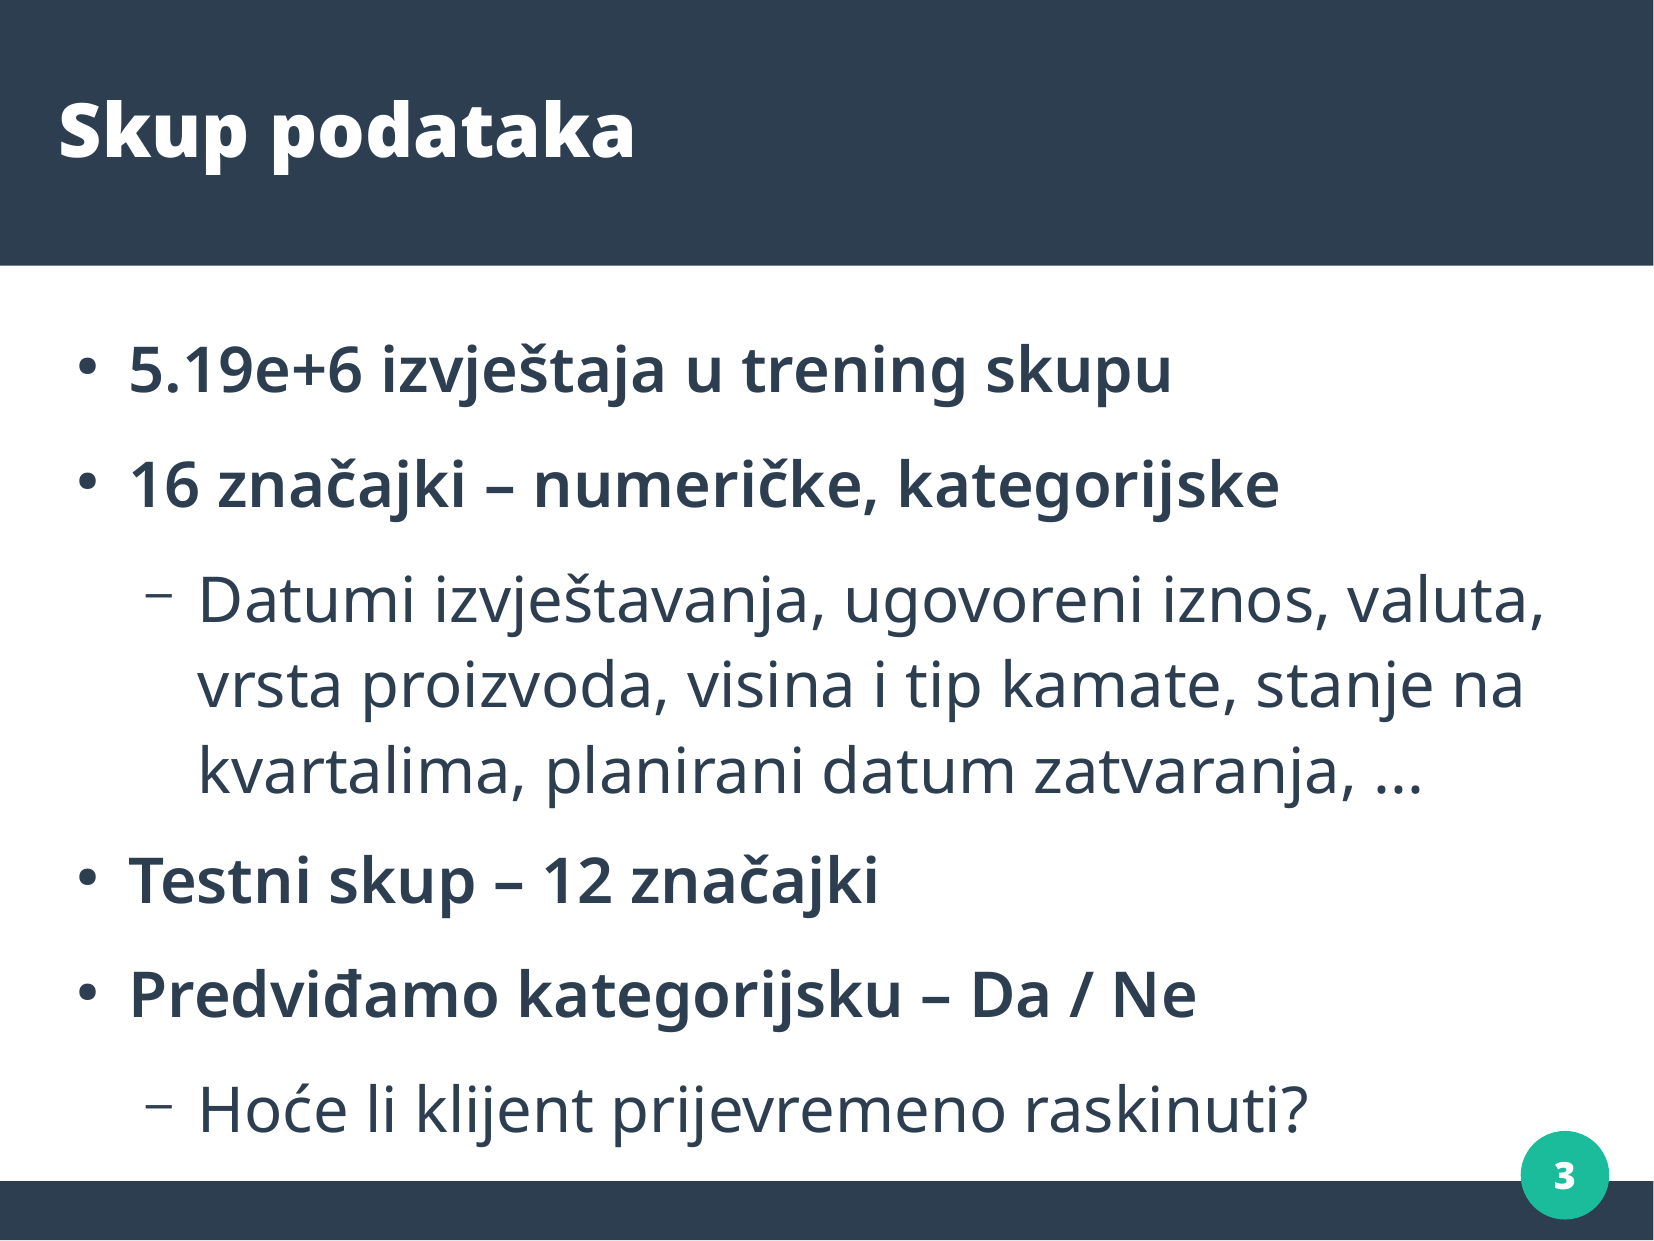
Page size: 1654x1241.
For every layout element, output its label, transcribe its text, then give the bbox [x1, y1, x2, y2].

list 5.19e+6 izvještaja u trening skupu 16 značajki – numeričke, kategorijske Datumi izvještavanja, ugovoreni iznos, valuta, vrsta proizvoda, visina i tip kamate, stanje na kvartalima, planirani datum zatvaranja, ... Testni skup – 12 značajki Predviđamo kategorijsku – Da / Ne Hoće li klijent prijevremeno raskinuti? [59, 324, 1595, 1152]
title Skup podataka [59, 49, 1595, 207]
